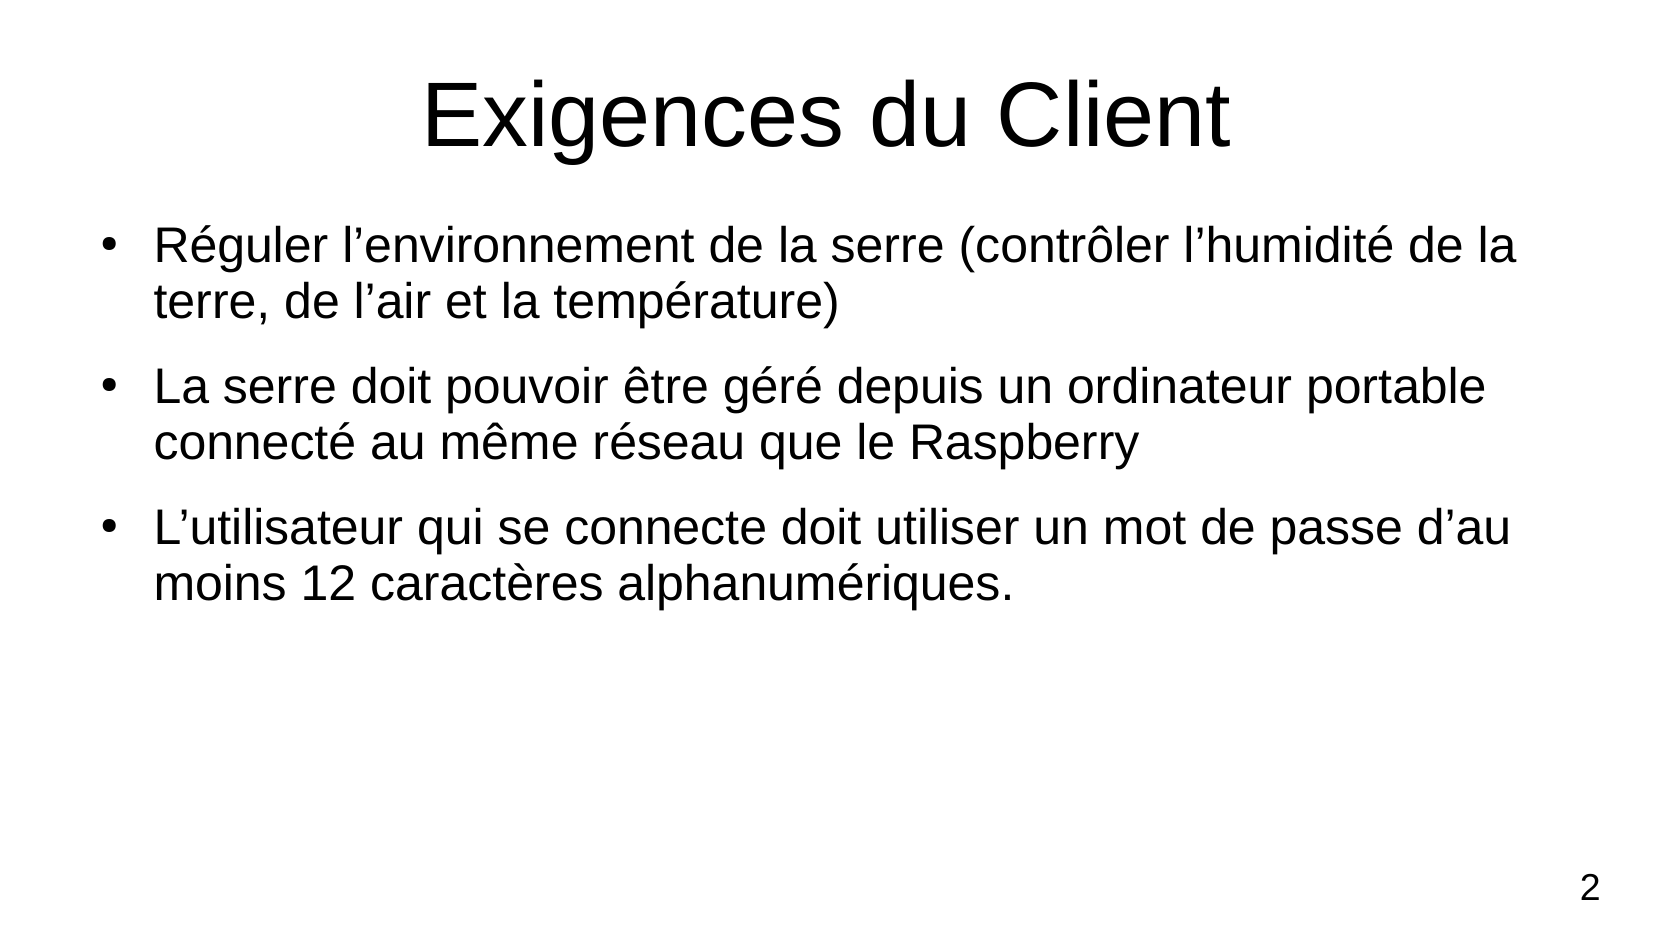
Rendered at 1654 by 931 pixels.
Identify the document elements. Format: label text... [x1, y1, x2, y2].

title Exigences du Client [82, 37, 1571, 193]
text_box 2 [1564, 858, 1625, 916]
list Réguler l’environnement de la serre (contrôler l’humidité de la terre, de l’air et la température) La serre doit pouvoir être géré depuis un ordinateur portable connecté au même réseau que le Raspberry L’utilisateur qui se connecte doit utiliser un mot de passe d’au moins 12 caractères alphanumériques. [82, 217, 1571, 758]
